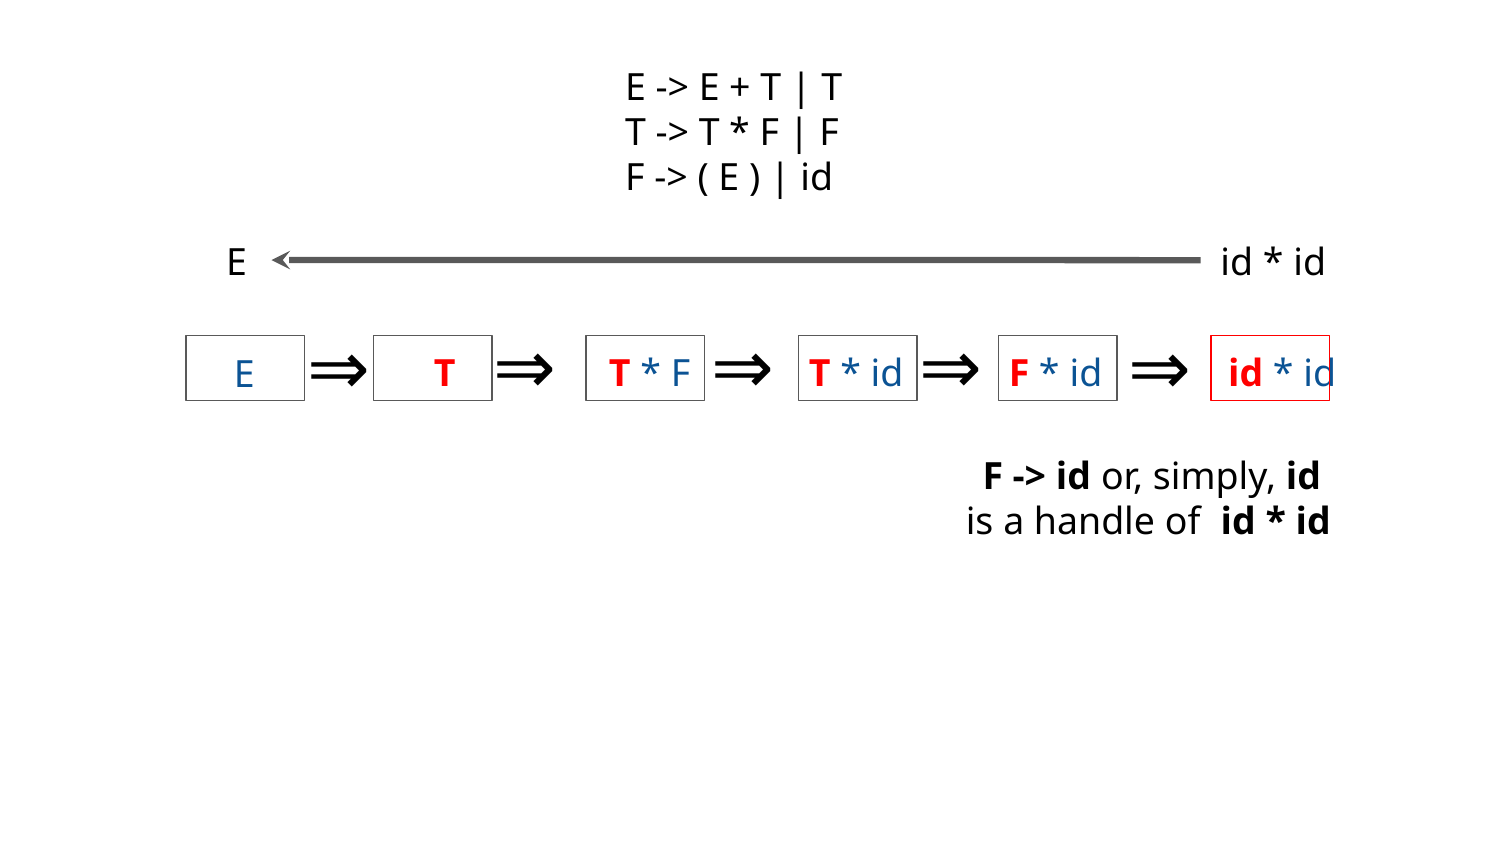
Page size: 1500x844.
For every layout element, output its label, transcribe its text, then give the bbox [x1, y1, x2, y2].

text_box F -> id or, simply, id is a handle of id * id Why? replacing id at this position produces the previous right sentential form in a rightmost derivation of id*id [271, 451, 1346, 678]
text_box T * F [593, 339, 696, 405]
text_box T * id [800, 339, 904, 405]
text_box ⇒ [478, 304, 582, 440]
text_box id * id [1200, 227, 1347, 293]
text_box F * id [1008, 339, 1113, 405]
text_box E [218, 339, 292, 405]
text_box T [418, 339, 478, 405]
text_box ⇒ [1113, 304, 1217, 441]
text_box id * id [1217, 339, 1359, 405]
text_box id * id [1318, 368, 1329, 384]
text_box id * id [1217, 339, 1329, 400]
text_box E [201, 227, 272, 293]
text_box ⇒ [292, 304, 396, 441]
text_box E -> E + T | T T -> T * F | F F -> ( E ) | id [610, 47, 961, 113]
text_box ⇒ [904, 304, 1008, 440]
text_box ⇒ [696, 304, 800, 440]
